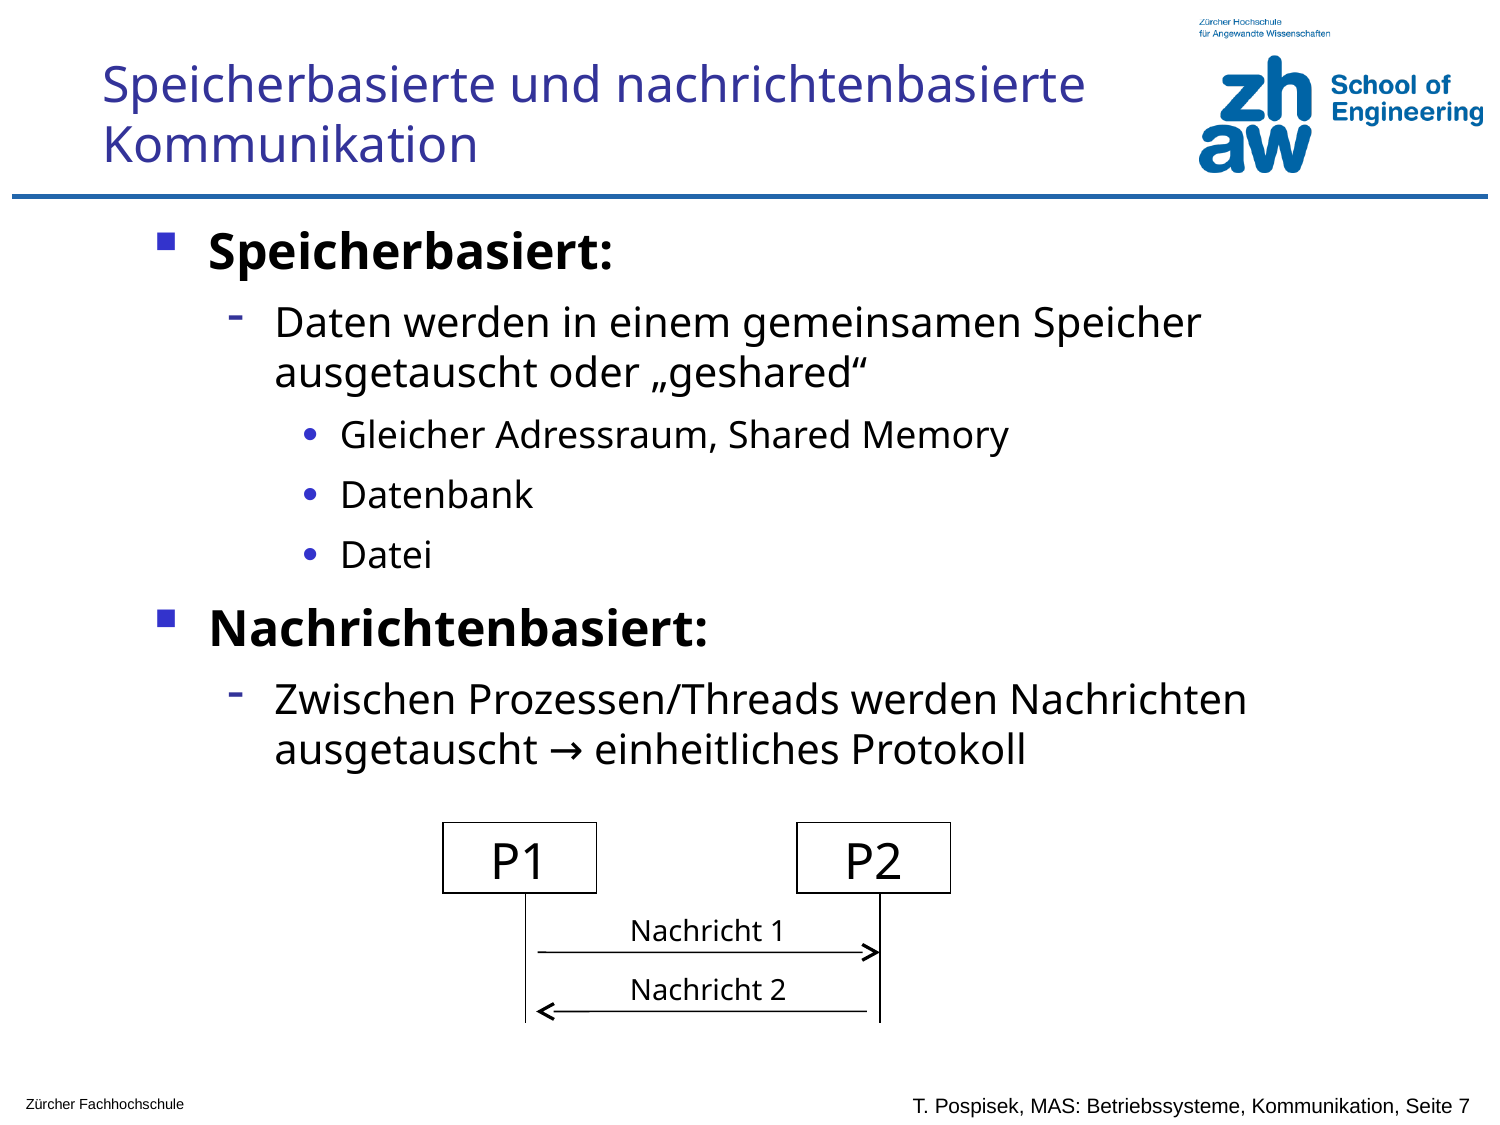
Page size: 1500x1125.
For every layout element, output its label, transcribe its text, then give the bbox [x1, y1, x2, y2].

title Speicherbasierte und nachrichtenbasierte Kommunikation [87, 42, 1376, 181]
text_box P2 [797, 822, 951, 894]
list Speicherbasiert: Daten werden in einem gemeinsamen Speicher ausgetauscht oder „geshared“ Gleicher Adressraum, Shared Memory Datenbank Datei Nachrichtenbasiert: Zwischen Prozessen/Threads werden Nachrichten ausgetauscht → einheitliches Protokoll [137, 212, 1363, 811]
text_box Nachricht 1 [614, 904, 802, 955]
text_box P1 [442, 822, 597, 894]
text_box Nachricht 2 [614, 964, 802, 1014]
picture [1199, 19, 1483, 173]
